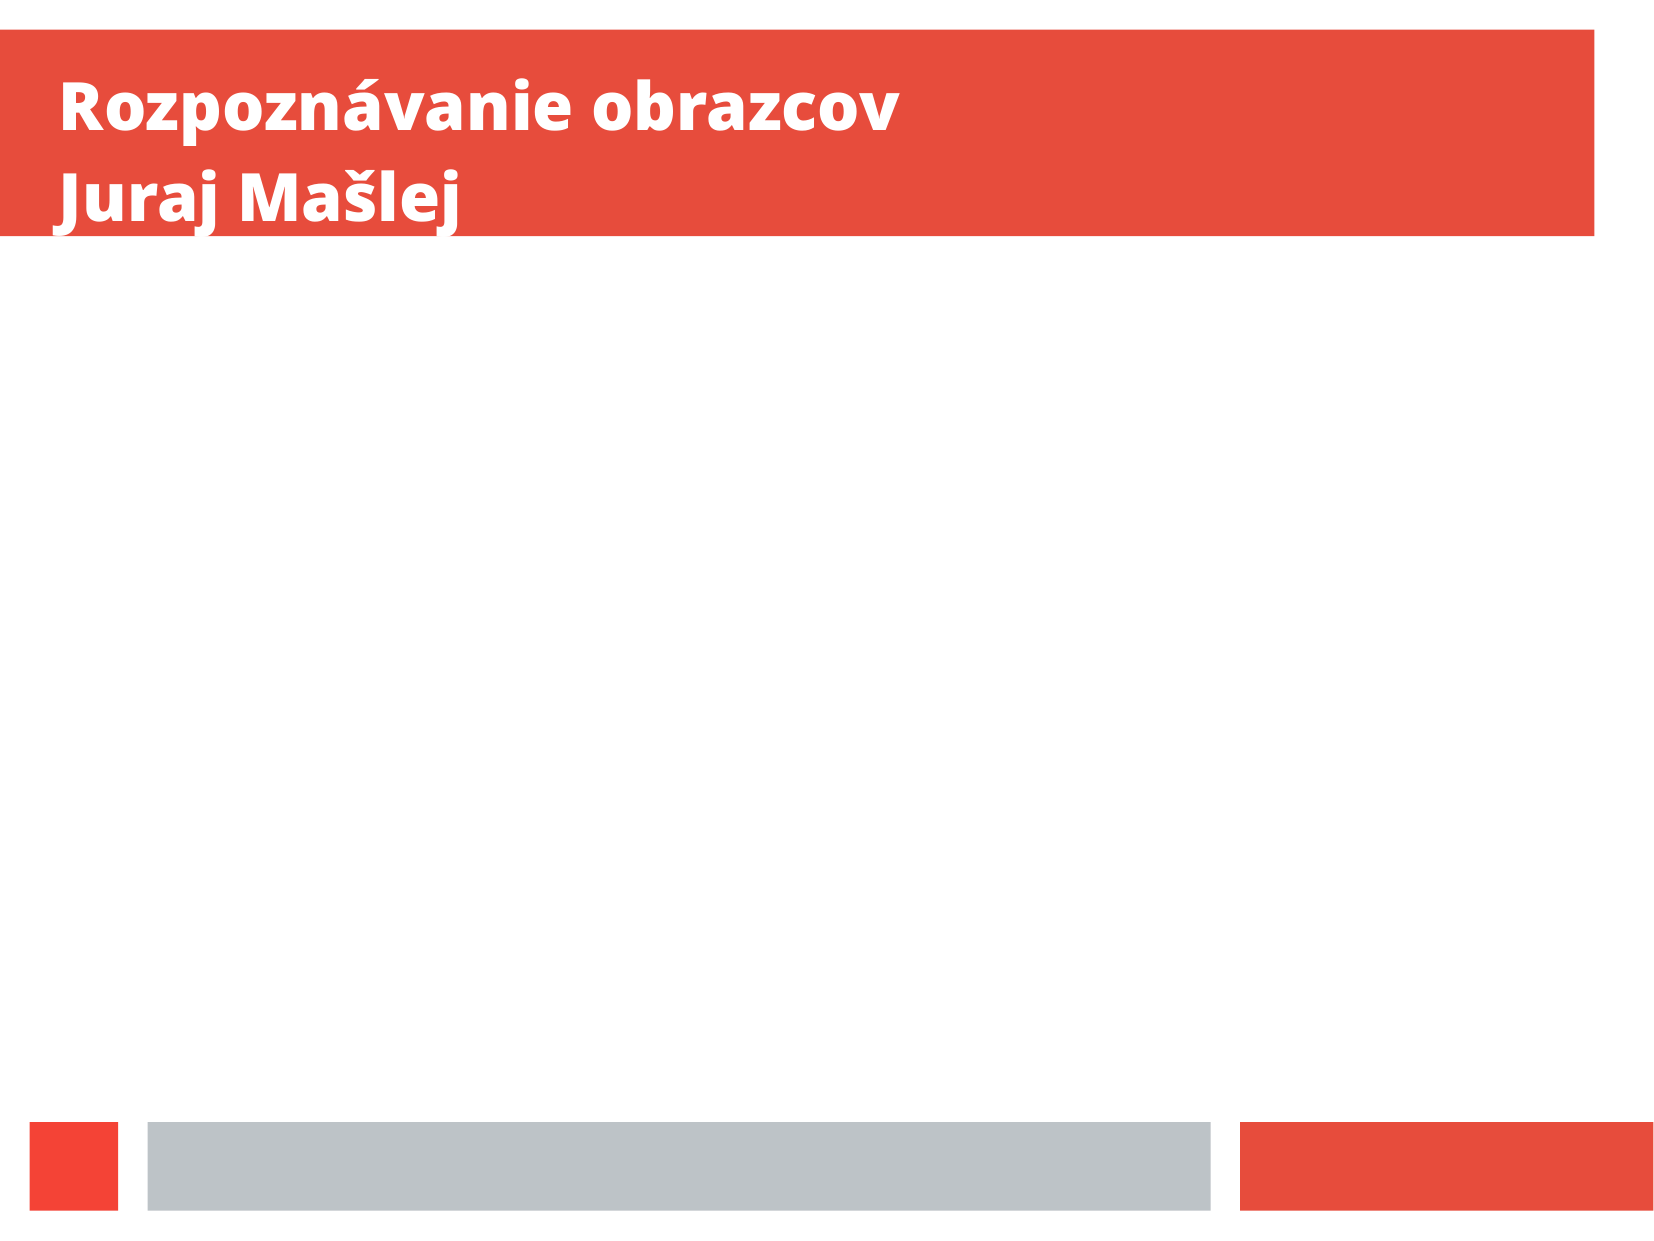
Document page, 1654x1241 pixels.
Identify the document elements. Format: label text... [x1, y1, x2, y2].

title Rozpoznávanie obrazcov Juraj Mašlej [59, 59, 1595, 207]
